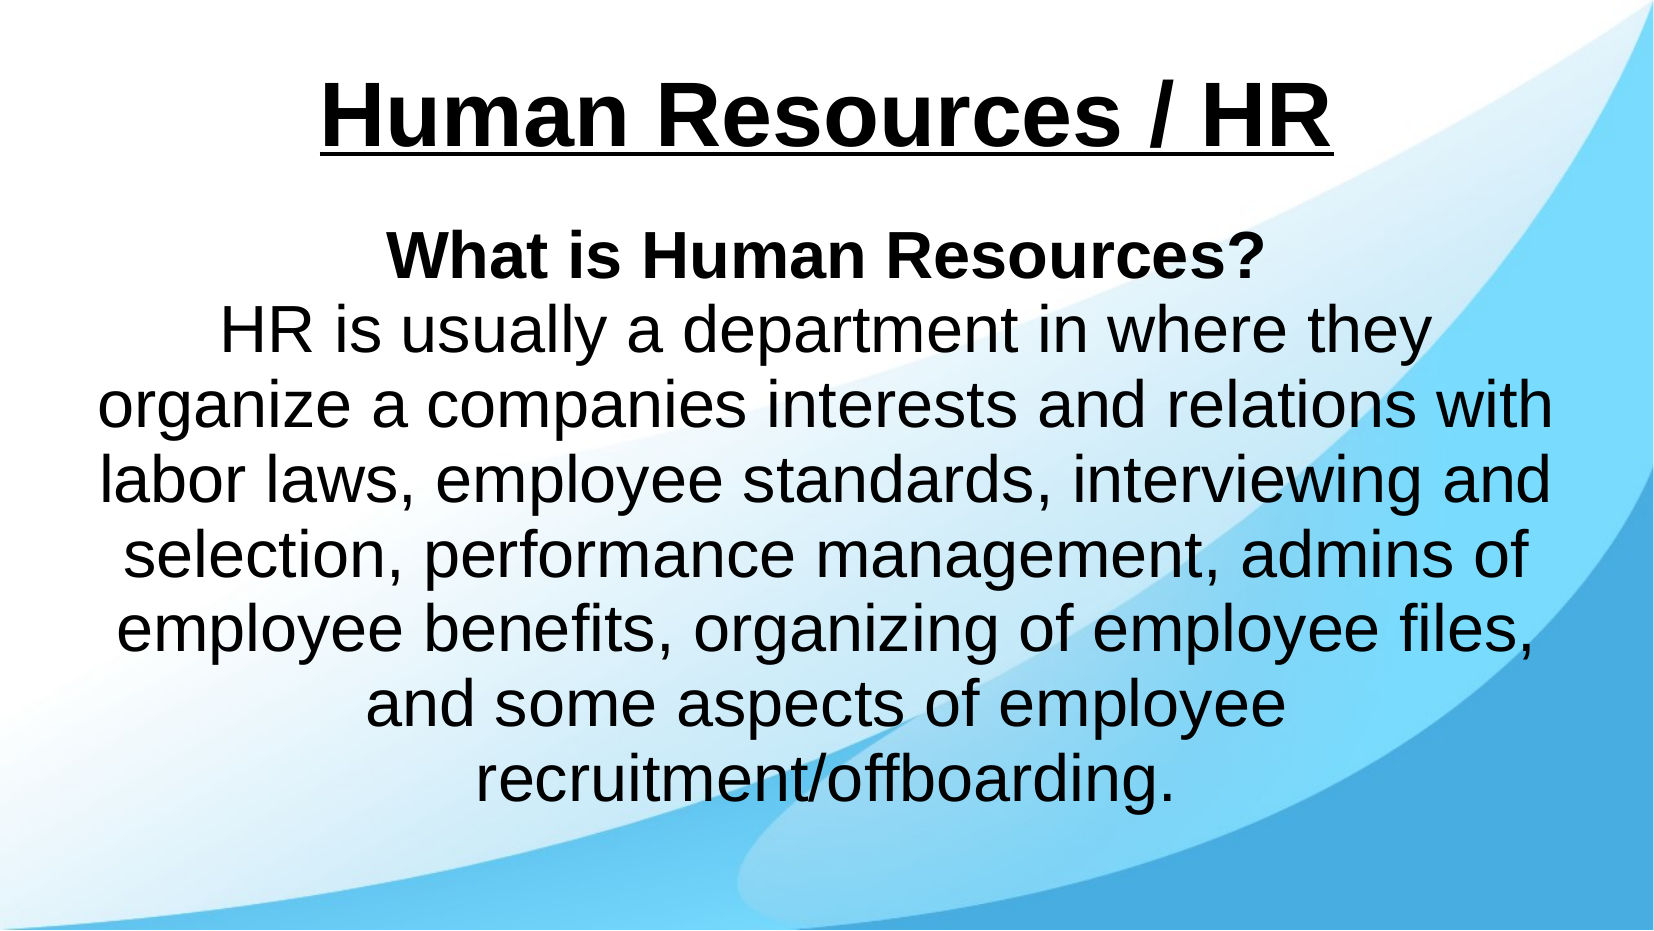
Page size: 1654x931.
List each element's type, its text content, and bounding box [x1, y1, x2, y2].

title Human Resources / HR [82, 37, 1571, 193]
picture [0, 0, 1654, 931]
subtitle What is Human Resources? HR is usually a department in where they organize a companies interests and relations with labor laws, employee standards, interviewing and selection, performance management, admins of employee benefits, organizing of employee files, and some aspects of employee recruitment/offboarding. [82, 217, 1571, 931]
